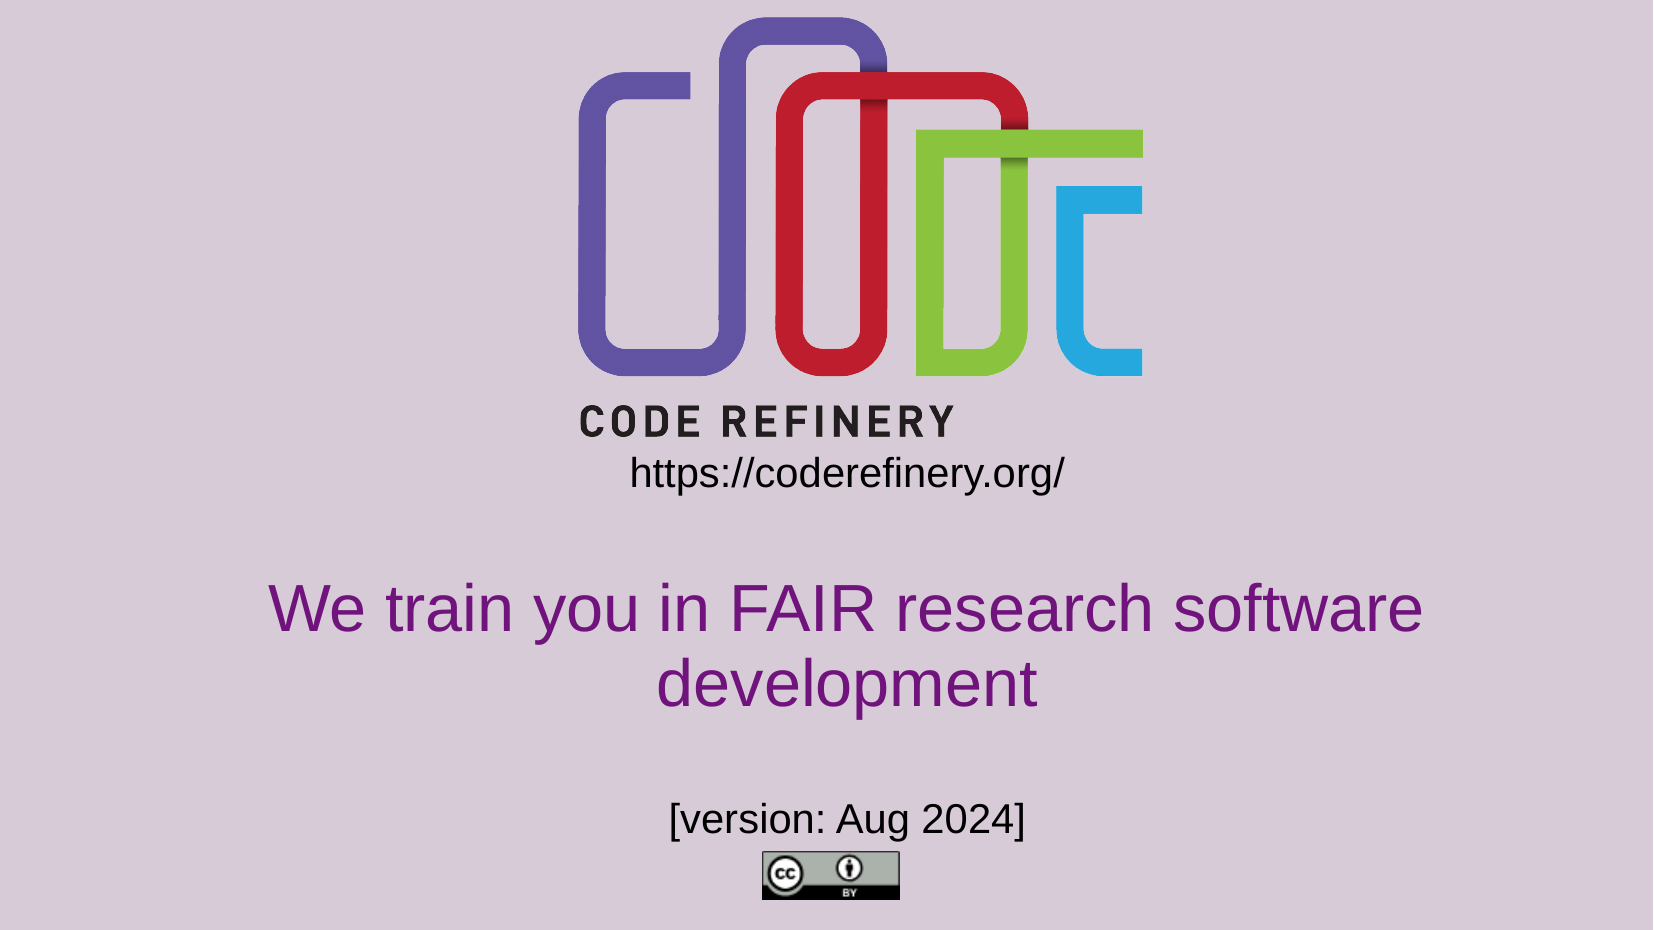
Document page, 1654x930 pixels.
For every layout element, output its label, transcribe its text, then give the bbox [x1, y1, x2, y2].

picture [578, 17, 1143, 437]
picture [762, 851, 900, 900]
subtitle https://coderefinery.org/ We train you in FAIR research software development [version: Aug 2024] [82, 449, 1612, 917]
